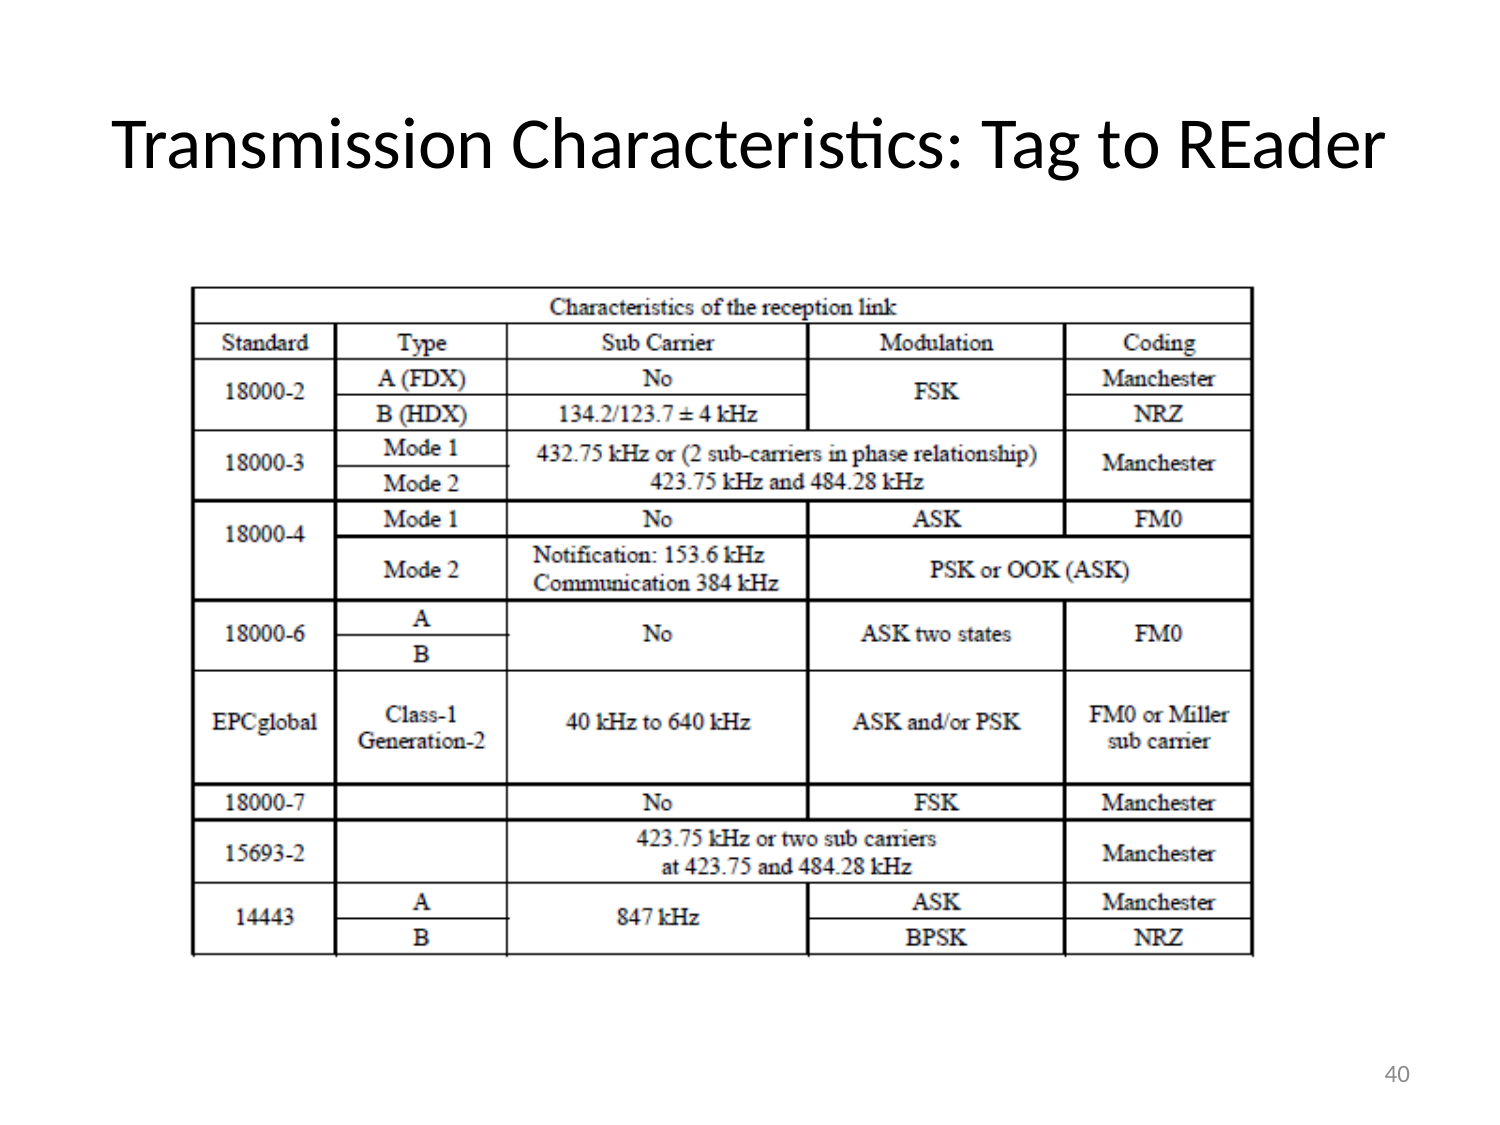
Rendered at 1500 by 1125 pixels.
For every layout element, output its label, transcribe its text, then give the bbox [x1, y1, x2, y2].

title Transmission Characteristics: Tag to REader [75, 45, 1425, 233]
slide_number <number> [1074, 1042, 1425, 1103]
picture [124, 274, 1350, 978]
